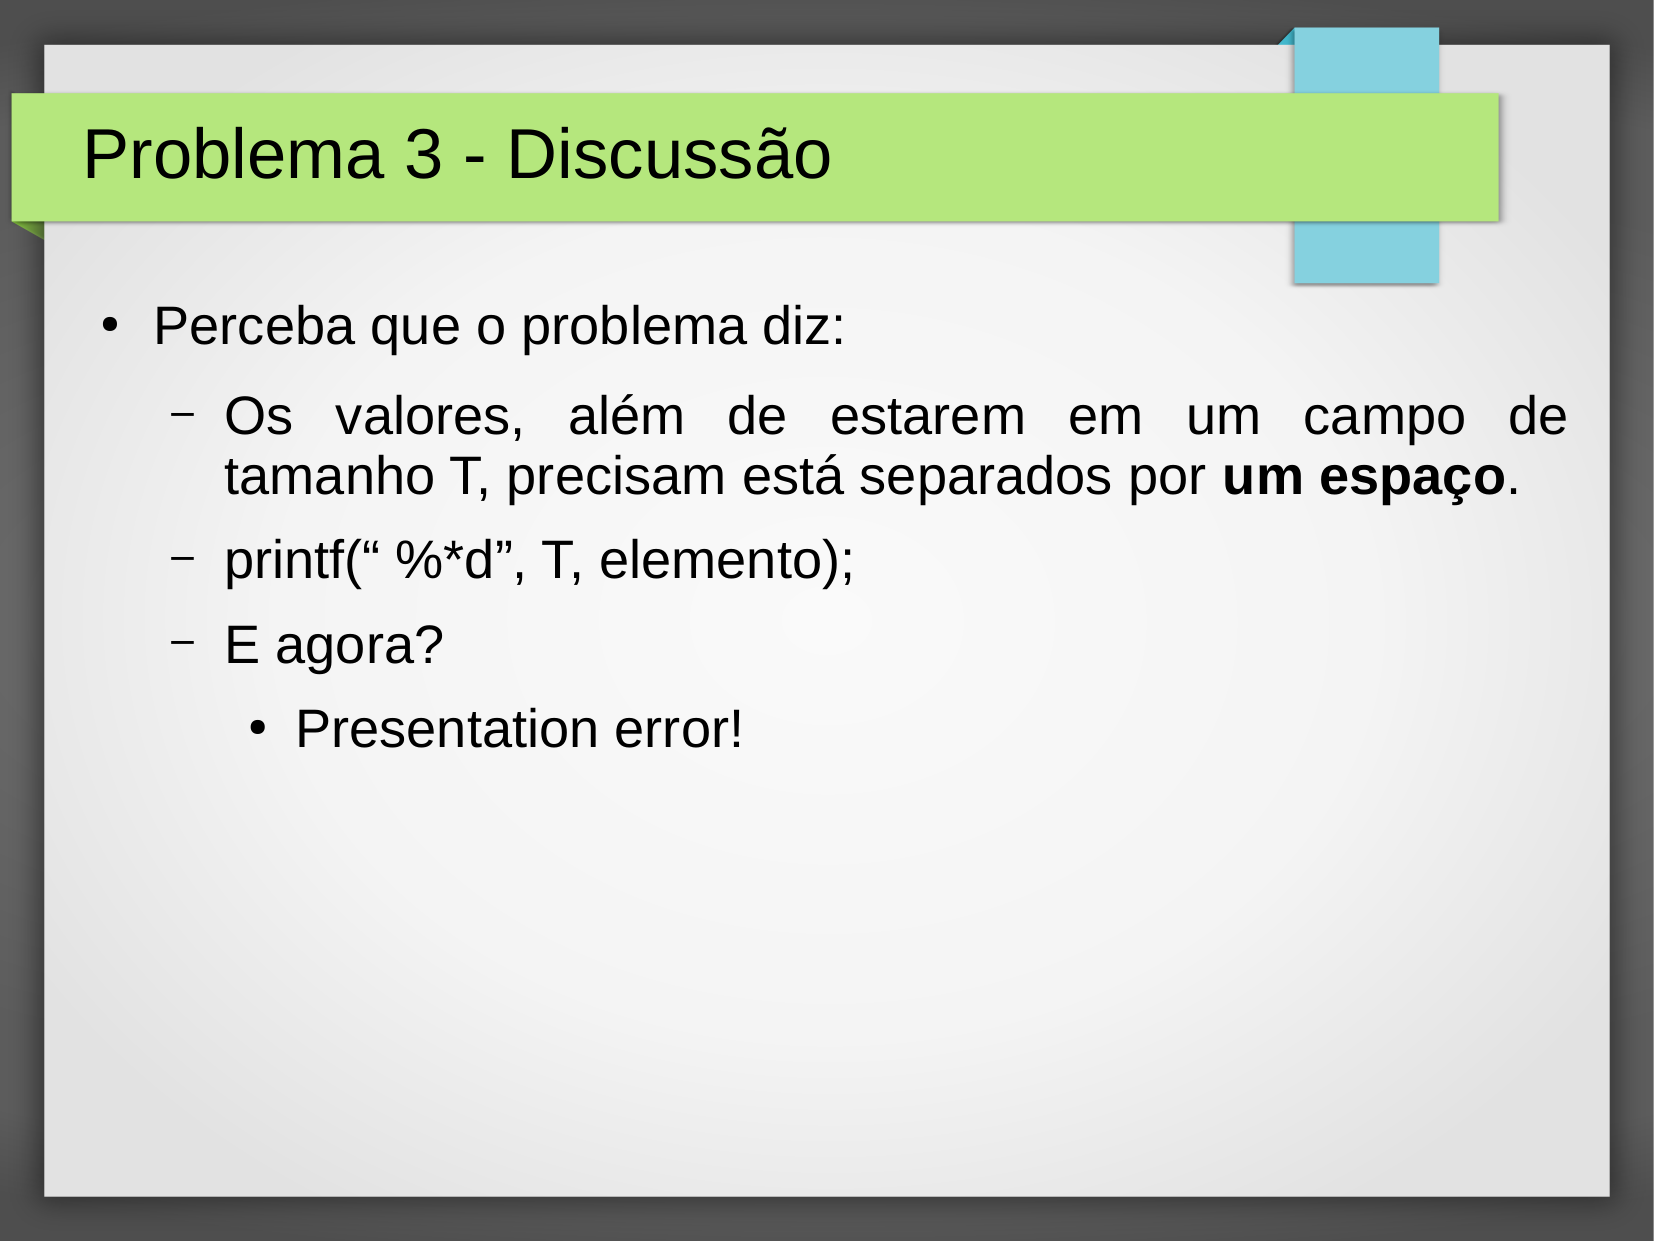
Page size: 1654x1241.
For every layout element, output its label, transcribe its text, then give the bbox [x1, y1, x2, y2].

list Perceba que o problema diz: Os valores, além de estarem em um campo de tamanho T, precisam está separados por um espaço. printf(“ %*d”, T, elemento); E agora? Presentation error! [82, 295, 1571, 1015]
title Problema 3 - Discussão [82, 94, 1264, 213]
picture [0, 0, 1654, 1241]
